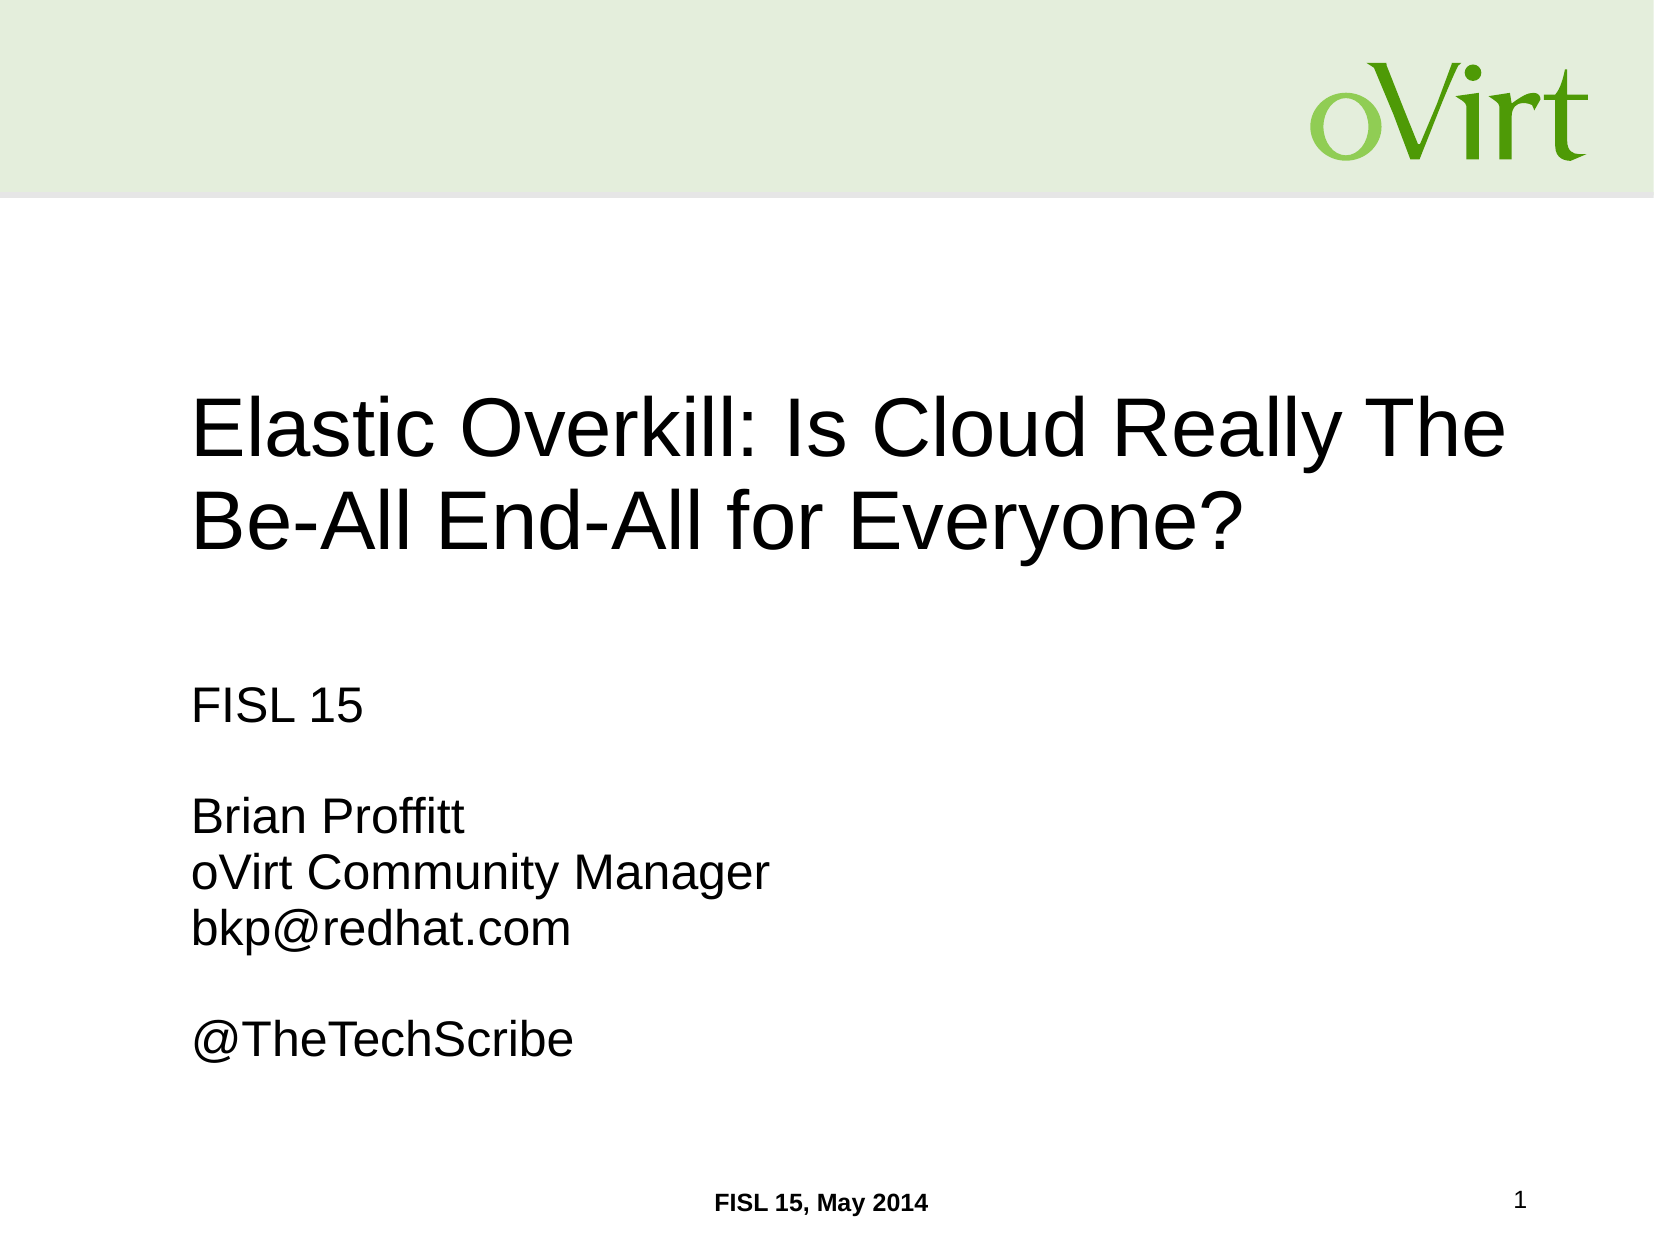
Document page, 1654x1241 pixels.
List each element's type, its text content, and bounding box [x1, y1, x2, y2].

text_box FISL 15 Brian Proffitt oVirt Community Manager bkp@redhat.com @TheTechScribe [176, 669, 1549, 1075]
text_box Elastic Overkill: Is Cloud Really The Be-All End-All for Everyone? [175, 374, 1549, 576]
